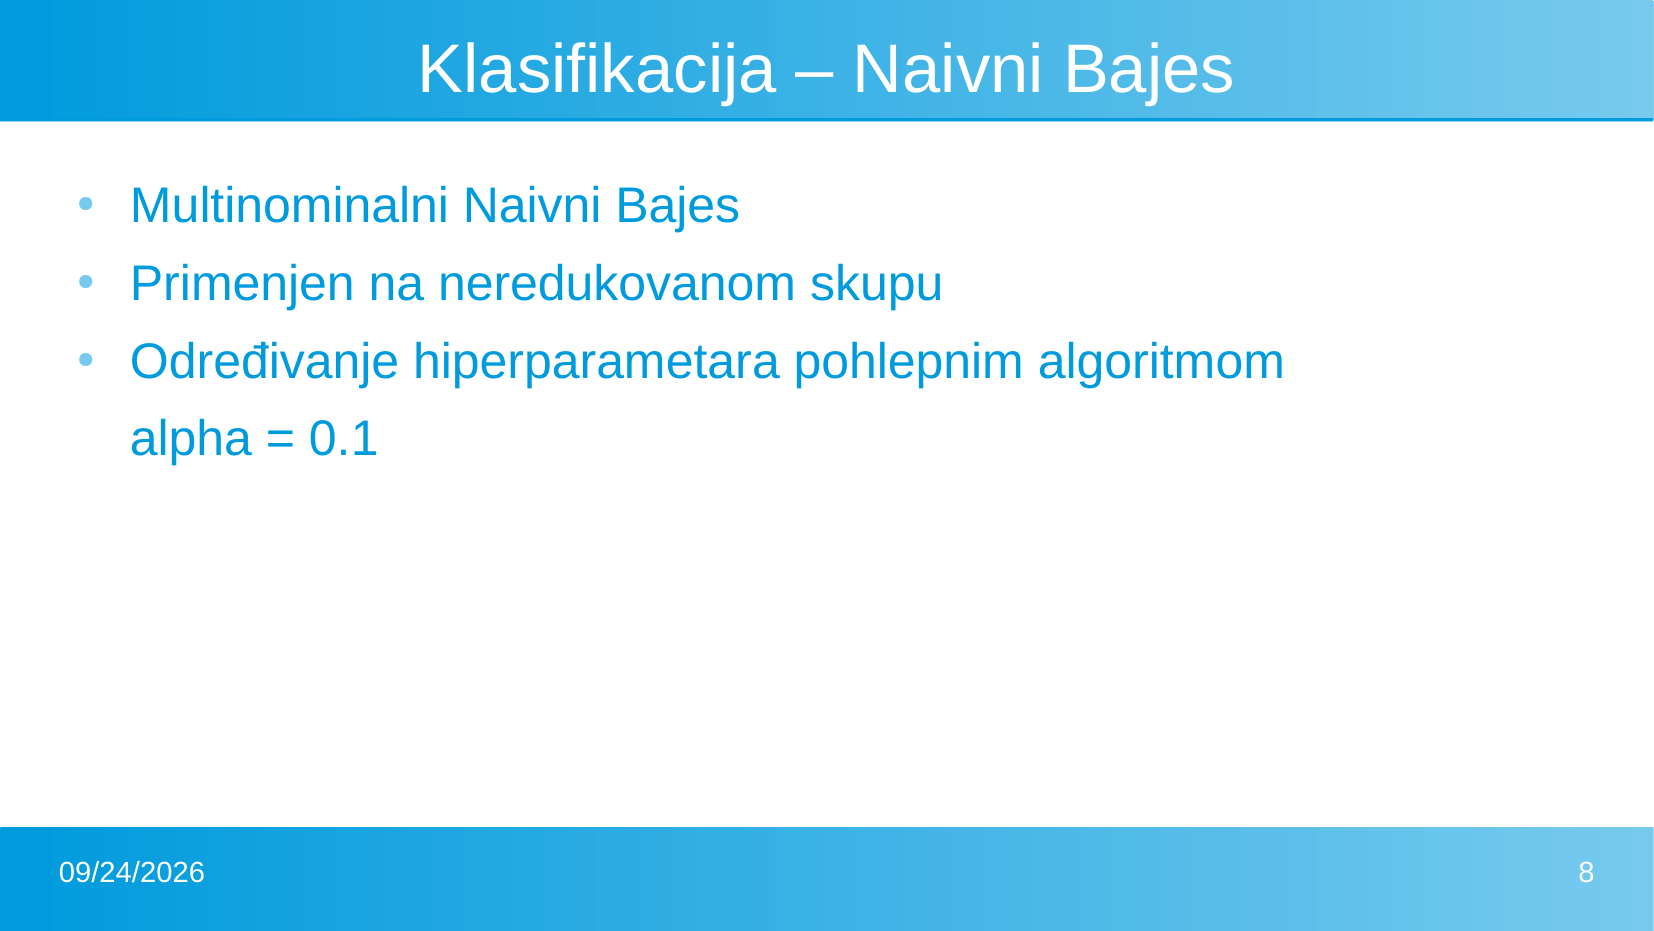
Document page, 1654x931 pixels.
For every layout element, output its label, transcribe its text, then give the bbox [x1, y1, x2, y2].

title Klasifikacija – Naivni Bajes [59, 29, 1595, 108]
list Multinominalni Naivni Bajes Primenjen na neredukovanom skupu Određivanje hiperparametara pohlepnim algoritmom alpha = 0.1 [59, 177, 1595, 768]
